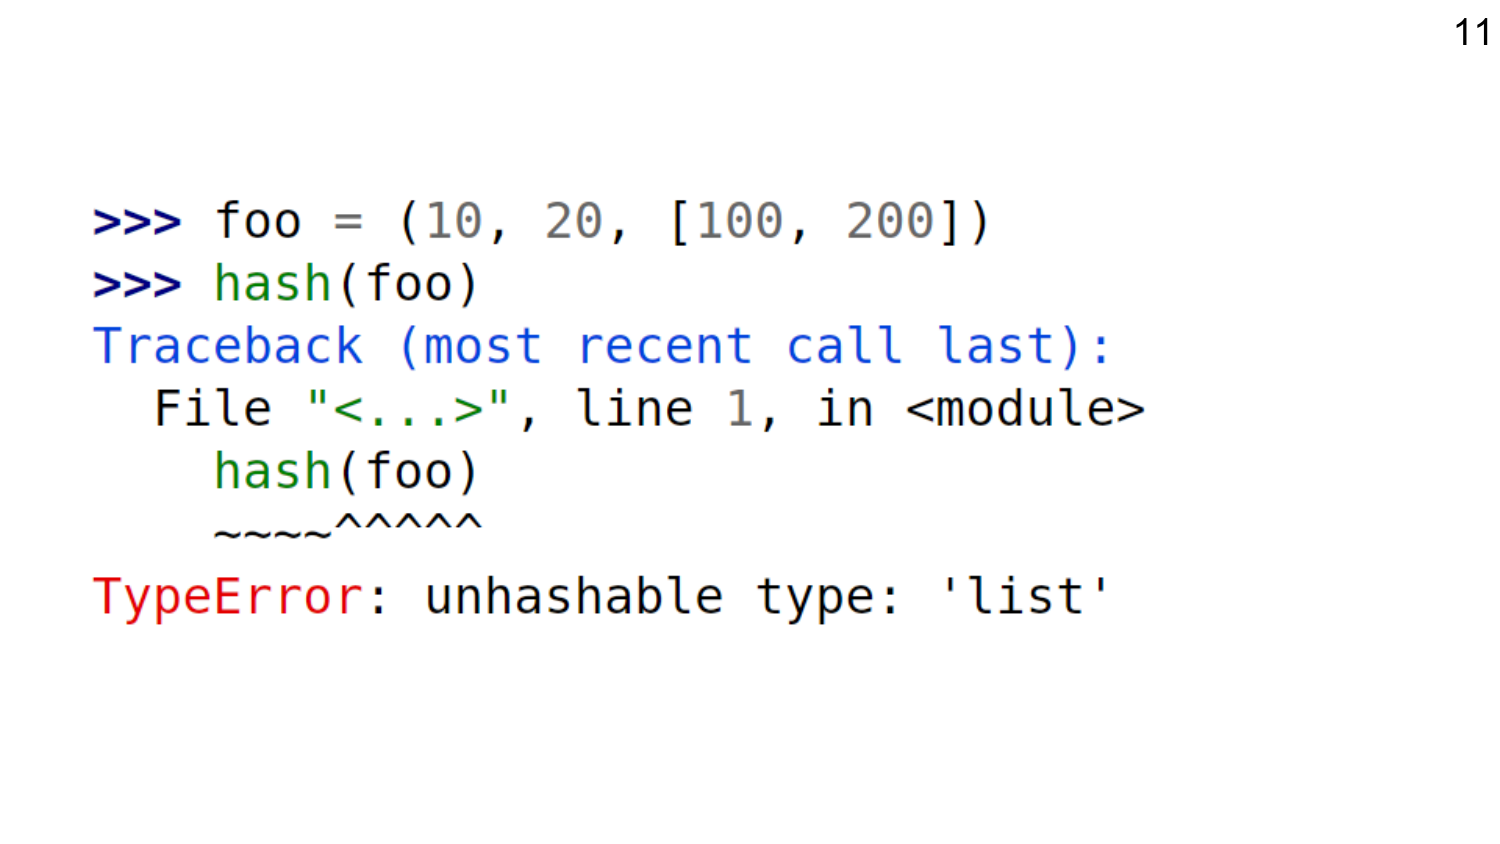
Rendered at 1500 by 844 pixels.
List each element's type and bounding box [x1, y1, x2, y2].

picture [69, 188, 1163, 645]
